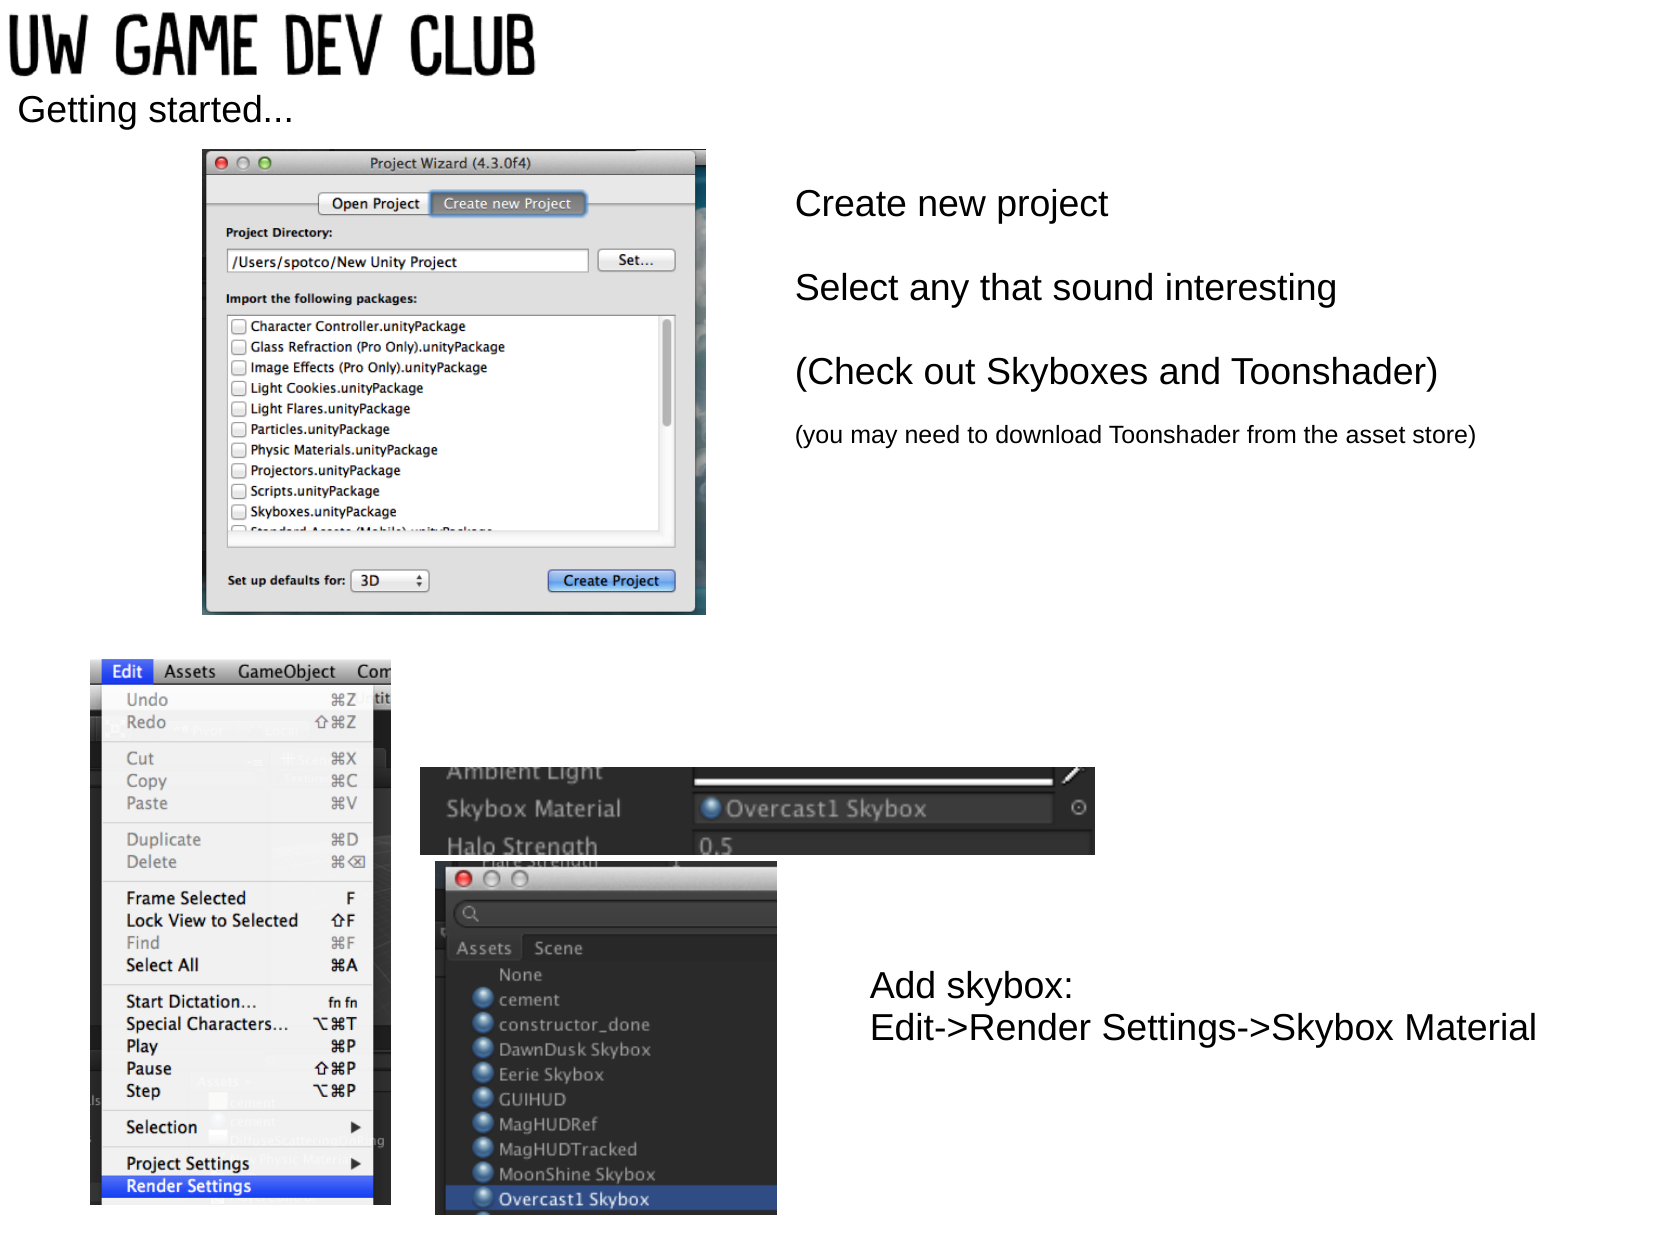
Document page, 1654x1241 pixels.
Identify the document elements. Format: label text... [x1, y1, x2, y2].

picture [202, 149, 706, 616]
text_box Create new project Select any that sound interesting (Check out Skyboxes and Toonshader) (you may need to download Toonshader from the asset store) [780, 174, 1591, 456]
text_box Getting started... [2, 80, 843, 138]
text_box Add skybox: Edit->Render Settings->Skybox Material [855, 957, 1654, 1171]
picture [435, 861, 777, 1216]
picture [2, 7, 551, 80]
picture [420, 767, 1095, 856]
picture [90, 659, 391, 1206]
